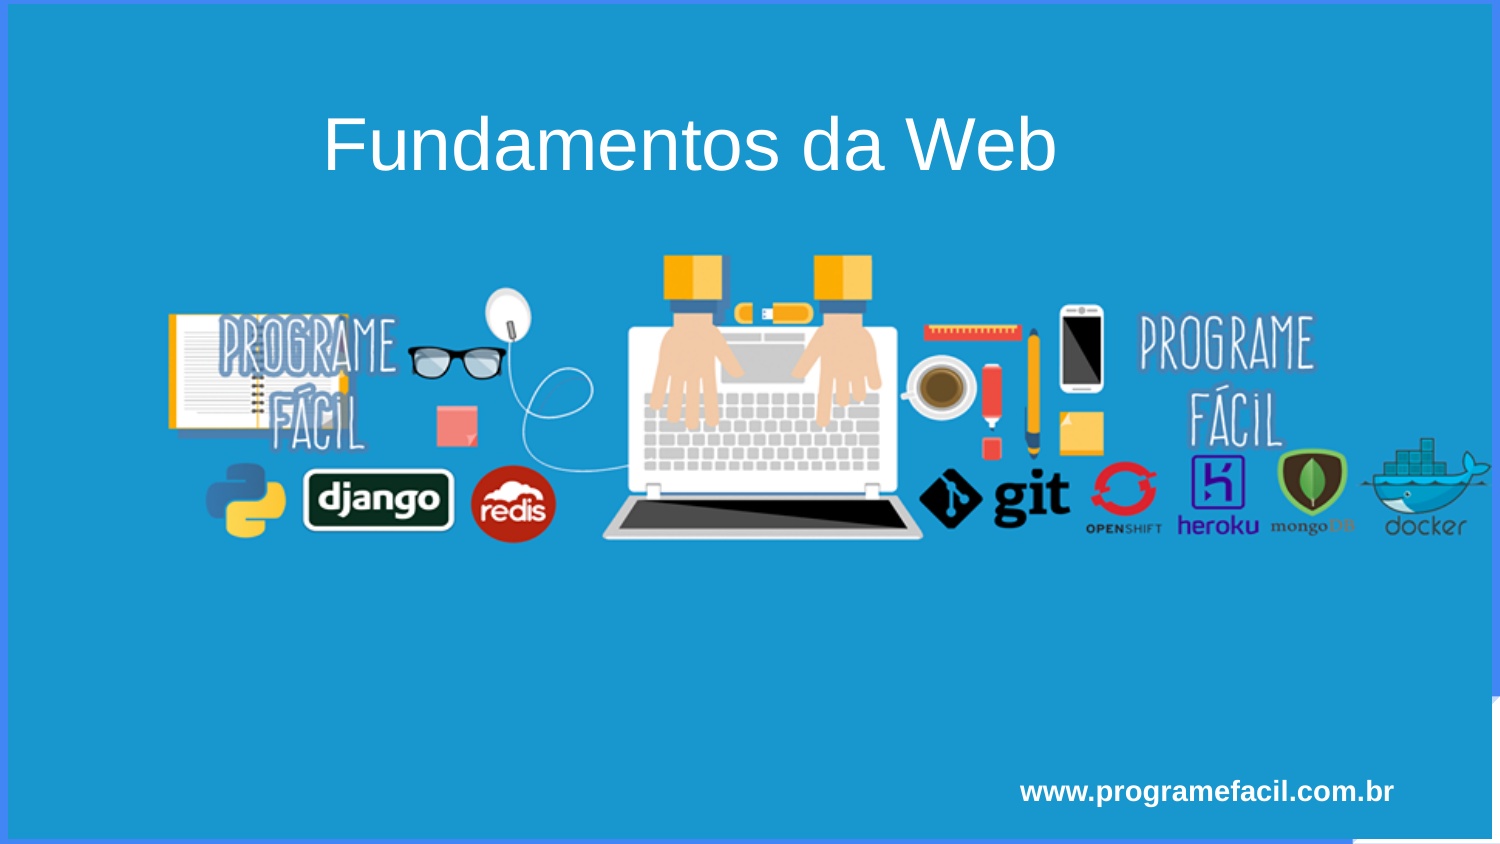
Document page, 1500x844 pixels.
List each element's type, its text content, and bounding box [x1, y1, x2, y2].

text_box Fundamentos da Web [307, 80, 1311, 198]
text_box www.programefacil.com.br [1005, 757, 1500, 814]
picture [8, 4, 1492, 840]
